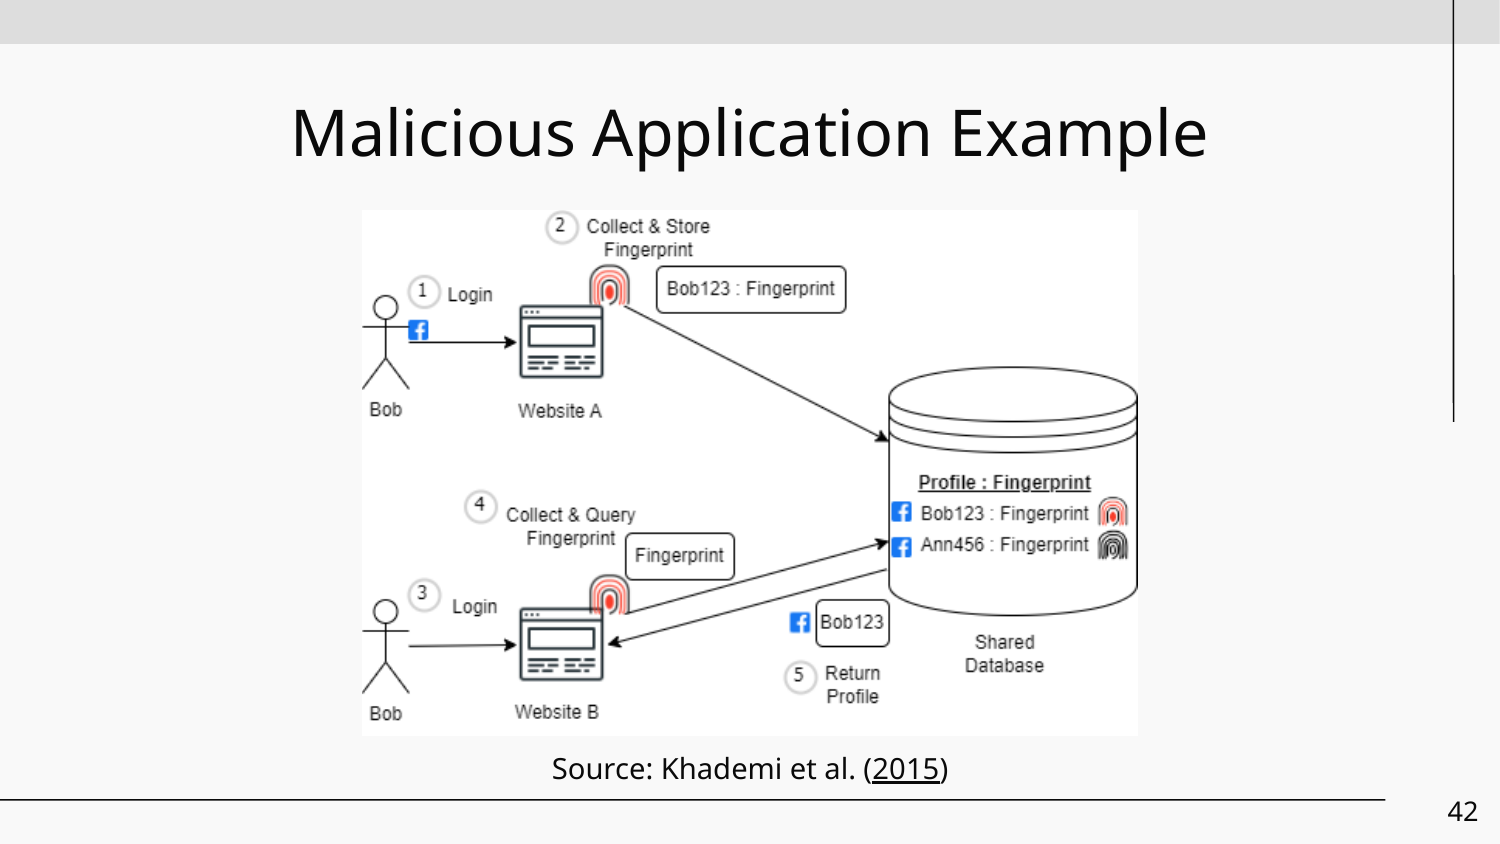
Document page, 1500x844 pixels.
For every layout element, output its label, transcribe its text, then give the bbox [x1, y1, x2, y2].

picture [362, 210, 1138, 736]
text_box Source: Khademi et al. (2015) [425, 735, 1075, 788]
slide_number <number> [1403, 779, 1494, 844]
title Malicious Application Example [116, 77, 1383, 168]
